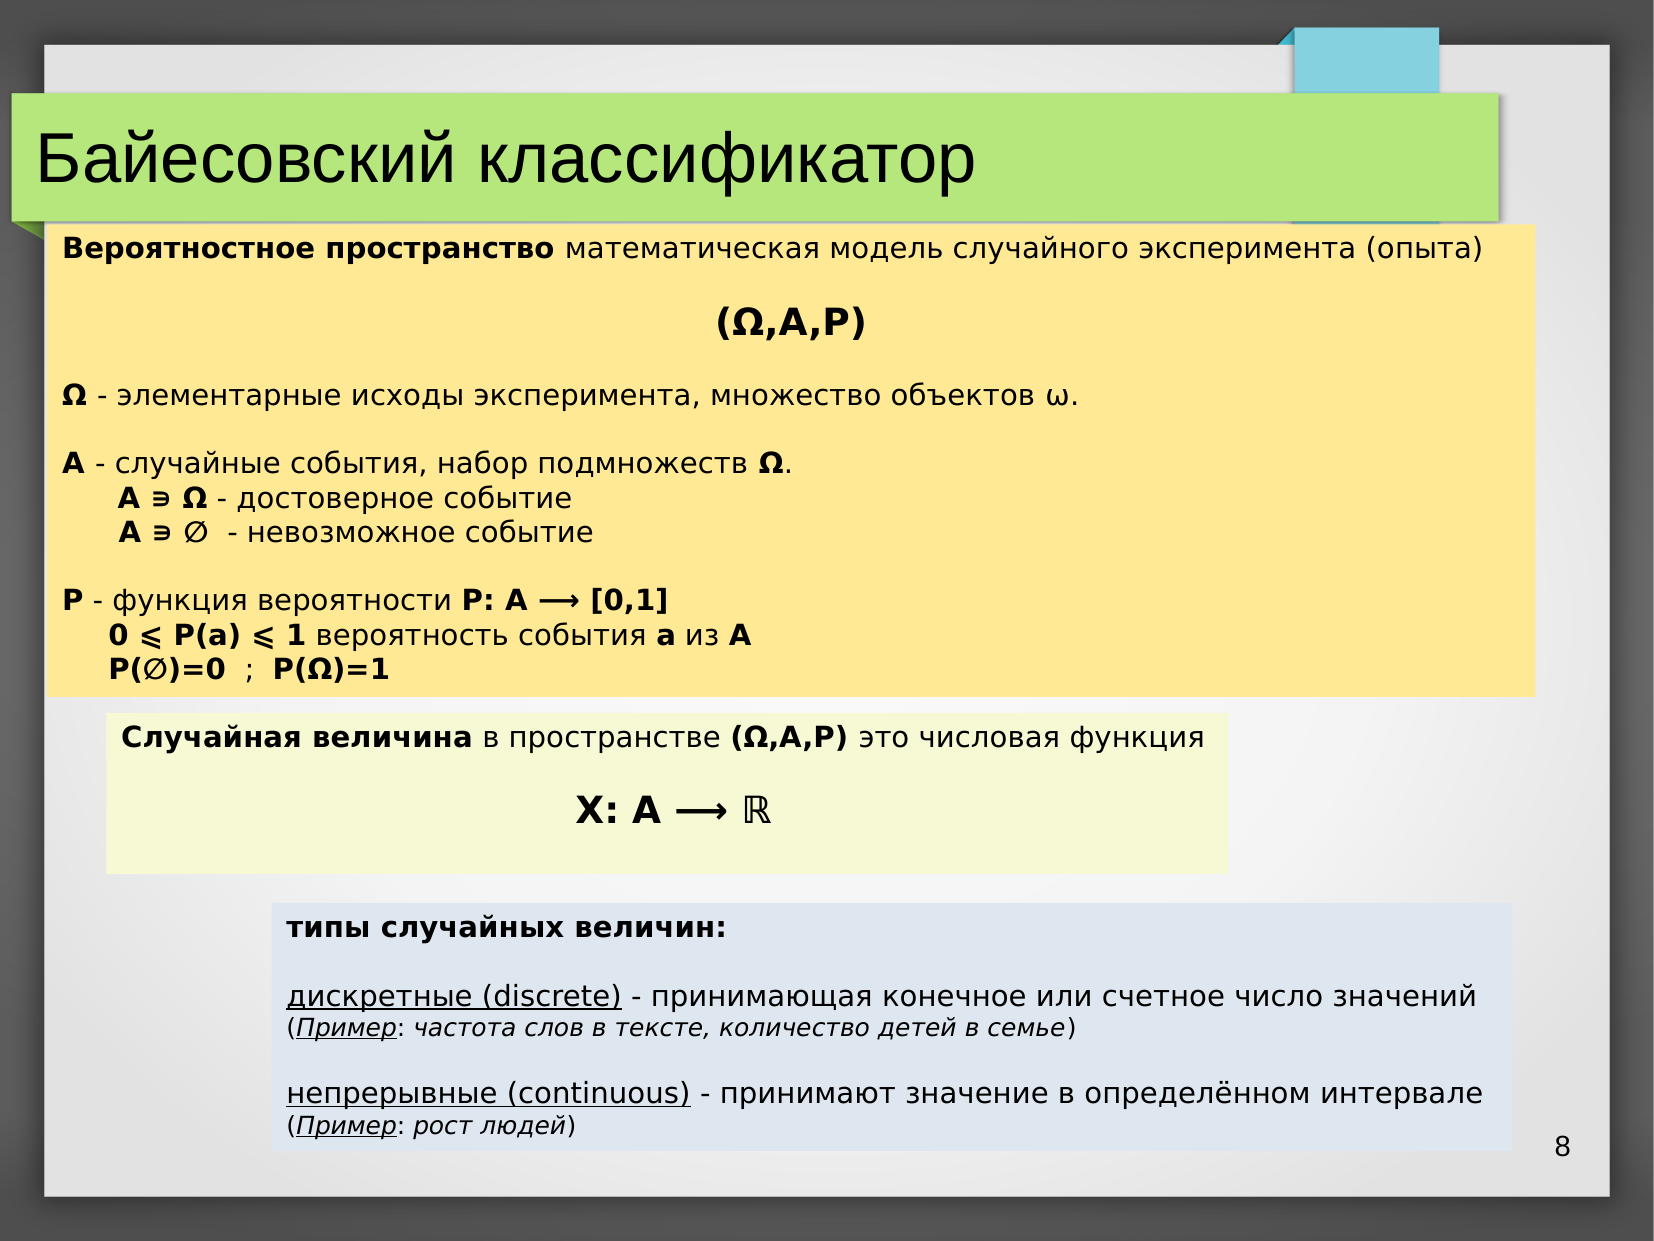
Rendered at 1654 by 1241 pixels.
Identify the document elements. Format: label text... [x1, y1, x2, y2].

text_box Вероятностное пространство математическая модель случайного эксперимента (опыта) (Ω,A,P) Ω - элементарные исходы эксперимента, множество объектов ω. A - случайные события, набор подмножеств Ω. A ∍ Ω - достоверное событие A ∍ ∅ - невозможное событие P - функция вероятности P: A ⟶ [0,1] 0 ⩽ P(a) ⩽ 1 вероятность события a из A P(∅)=0 ; P(Ω)=1 [47, 224, 1536, 697]
title Байесовский классификатор [35, 118, 1489, 199]
text_box Случайная величина в пространстве (Ω,A,P) это числовая функция X: A ⟶ ℝ [106, 712, 1229, 875]
picture [0, 0, 1654, 1241]
text_box типы случайных величин: дискретные (discrete) - принимающая конечное или счетное число значений (Пример: частота слов в тексте, количество детей в семье) непрерывные (continuous) - принимают значение в определённом интервале (Пример: рост людей) [271, 902, 1512, 1151]
